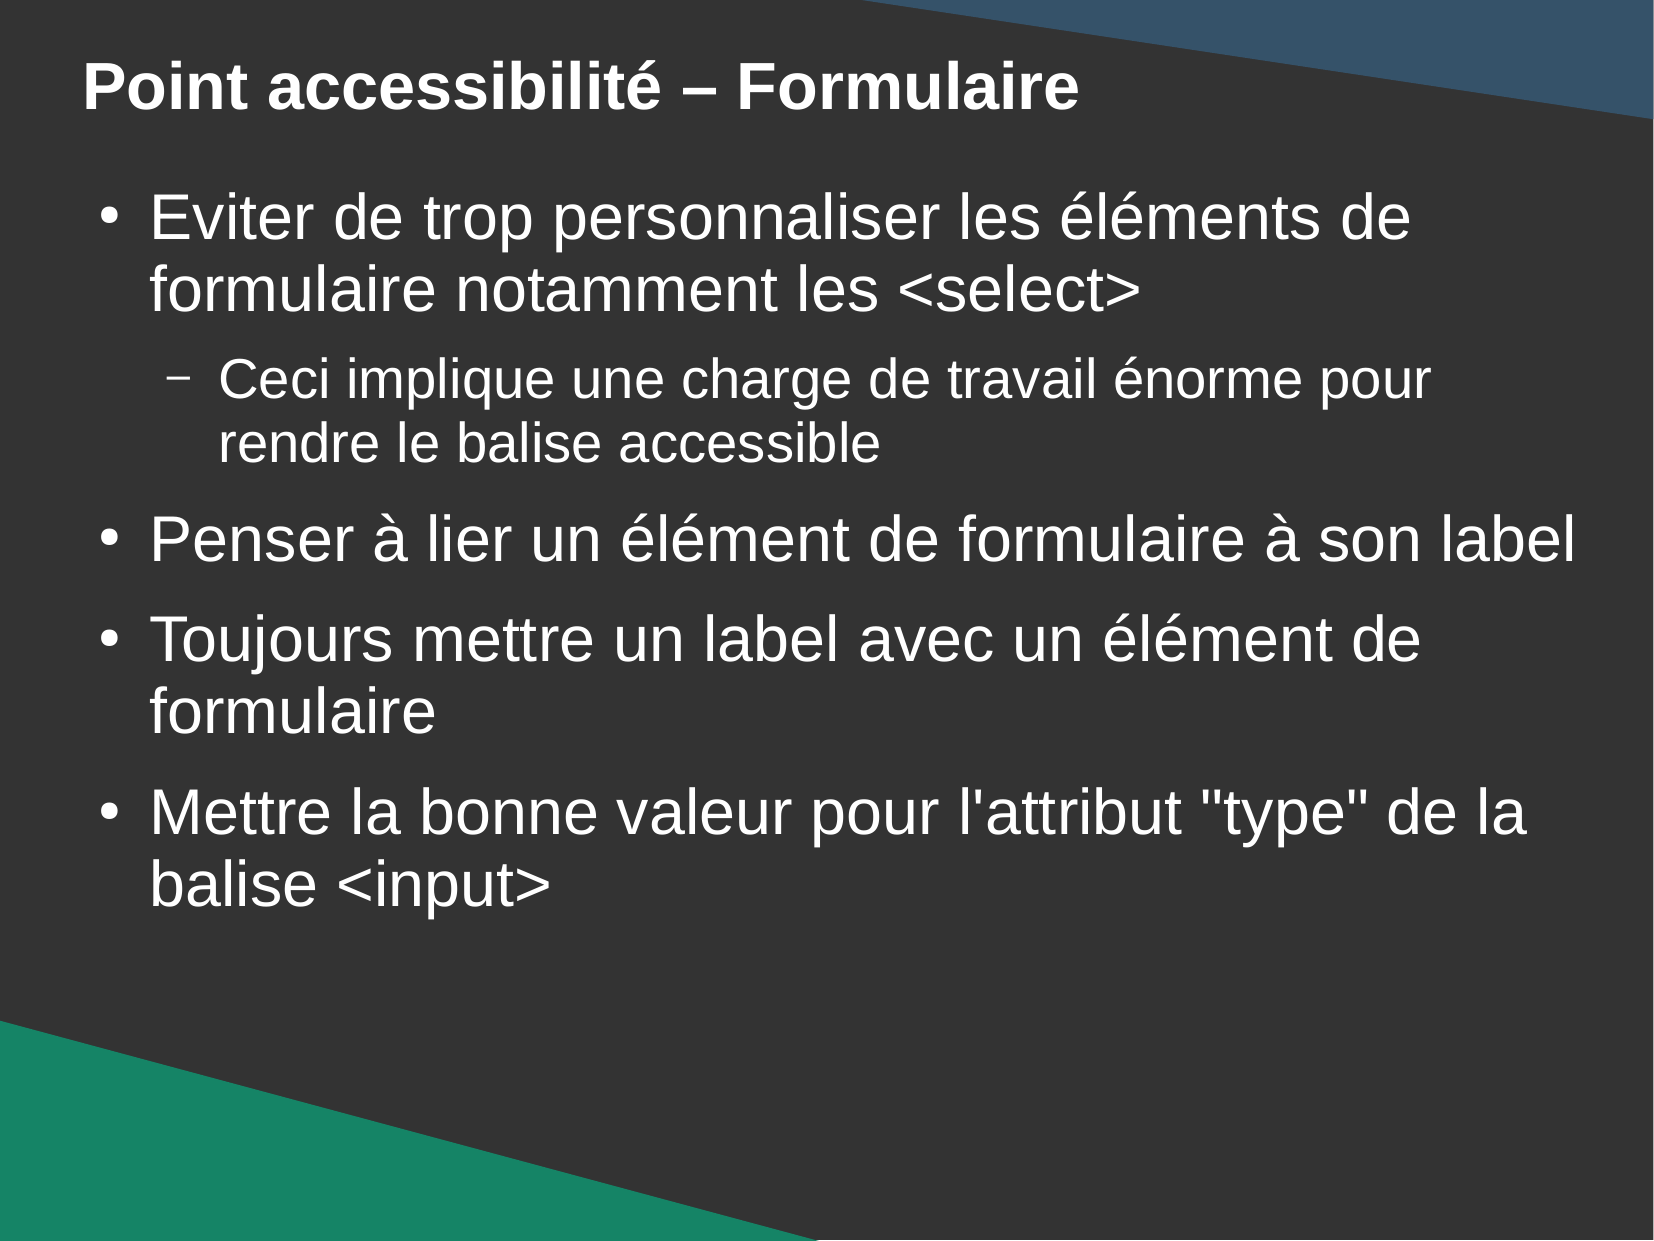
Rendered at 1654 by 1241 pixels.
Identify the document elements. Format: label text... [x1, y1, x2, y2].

text_box [0, 1020, 819, 1241]
title Point accessibilité – Formulaire [82, 49, 1571, 162]
text_box [861, 0, 1654, 120]
list Eviter de trop personnaliser les éléments de formulaire notamment les <select> Ceci implique une charge de travail énorme pour rendre le balise accessible Penser à lier un élément de formulaire à son label Toujours mettre un label avec un élément de formulaire Mettre la bonne valeur pour l'attribut "type" de la balise <input> [80, 180, 1605, 981]
